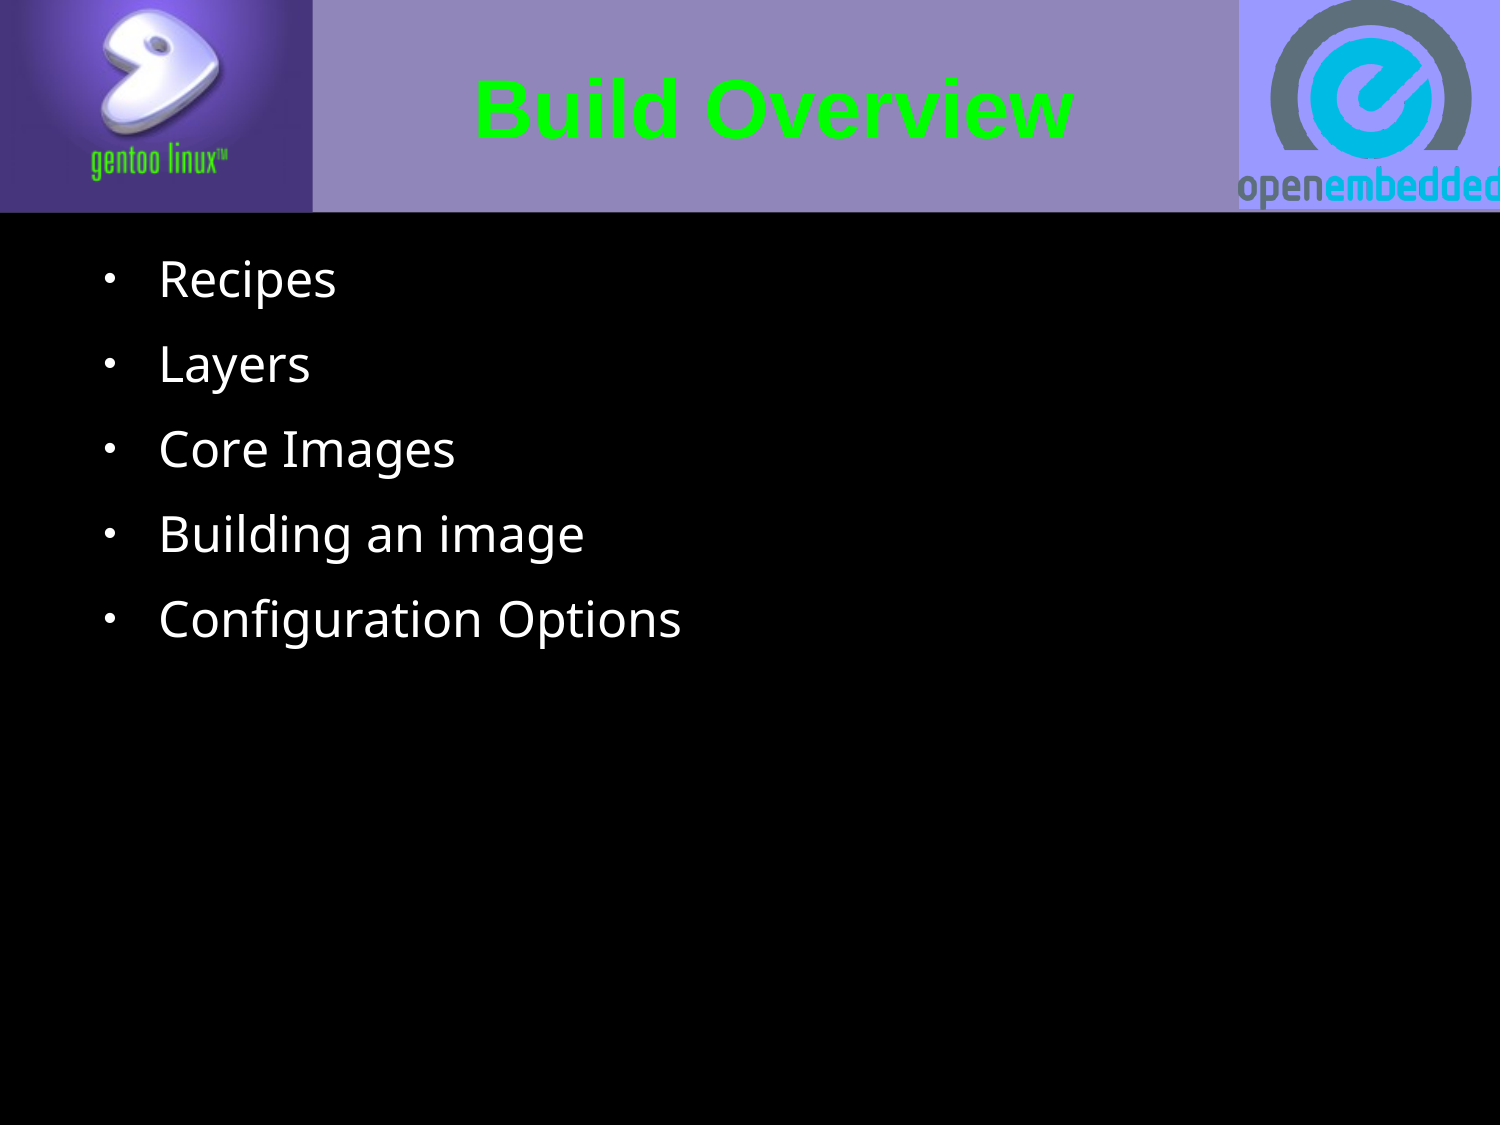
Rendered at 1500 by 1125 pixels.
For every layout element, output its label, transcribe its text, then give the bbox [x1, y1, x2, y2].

list Recipes Layers Core Images Building an image Configuration Options [46, 244, 1459, 897]
title Build Overview [319, 12, 1230, 201]
picture [1238, 0, 1500, 210]
picture [0, 0, 302, 184]
